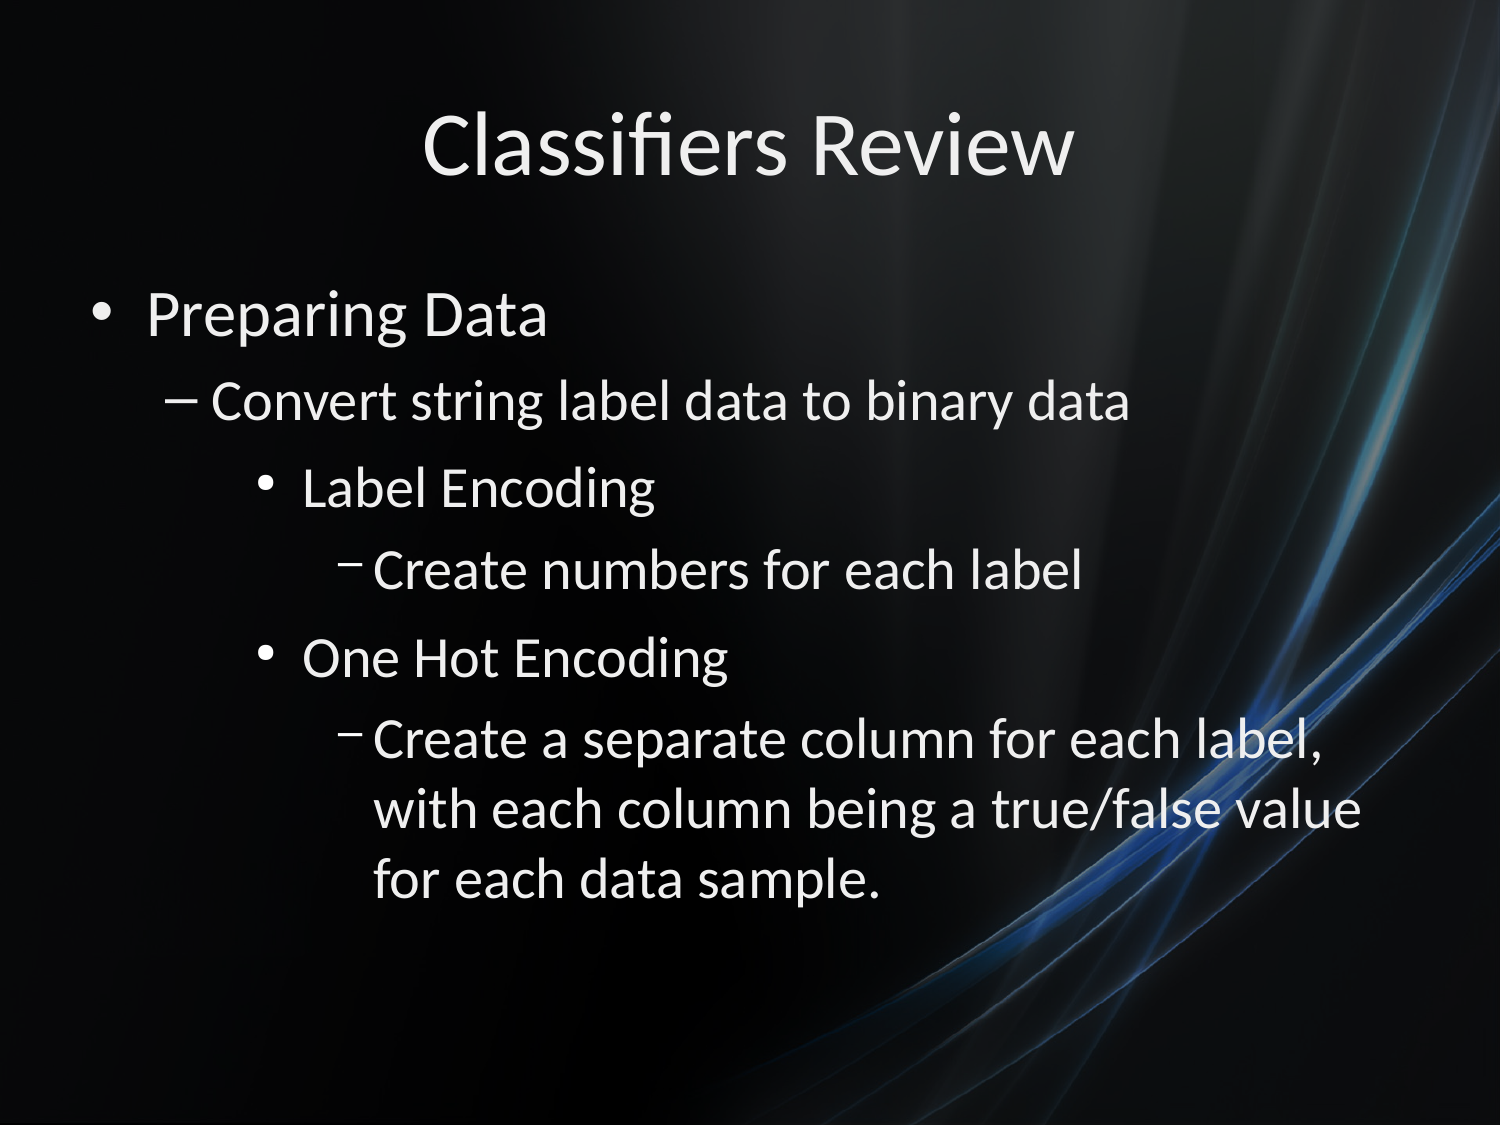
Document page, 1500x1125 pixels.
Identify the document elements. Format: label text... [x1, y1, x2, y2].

list Preparing Data Convert string label data to binary data Label Encoding Create numbers for each label One Hot Encoding Create a separate column for each label, with each column being a true/false value for each data sample. [75, 262, 1425, 1005]
title Classifiers Review [75, 45, 1425, 233]
picture [0, 0, 1500, 1125]
